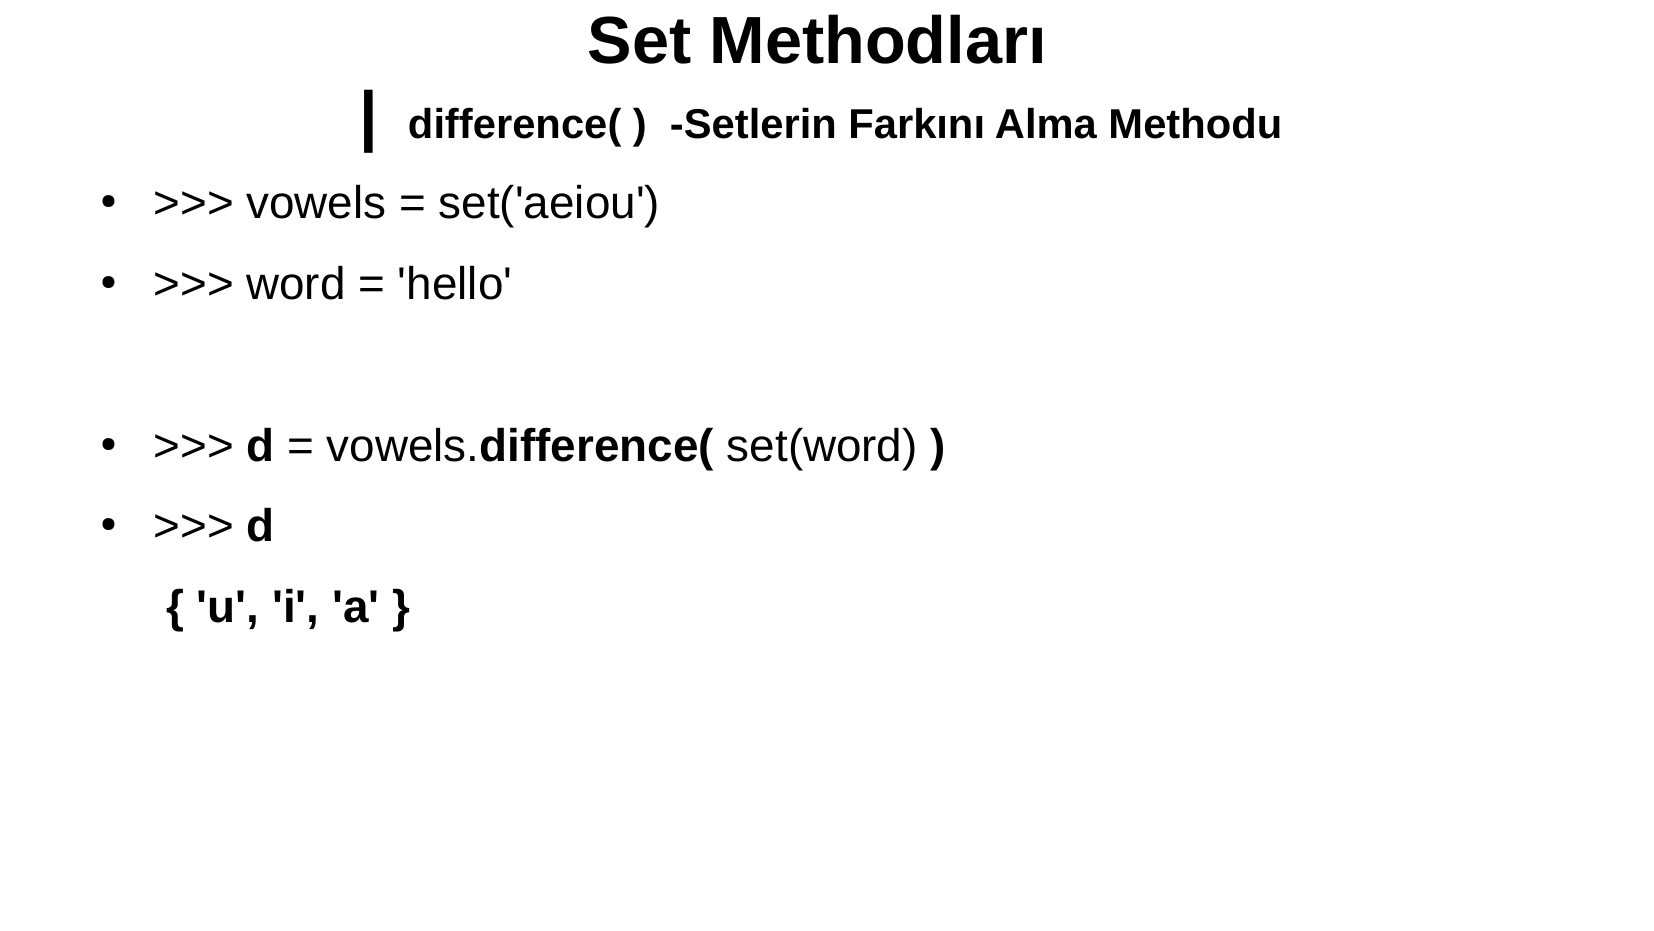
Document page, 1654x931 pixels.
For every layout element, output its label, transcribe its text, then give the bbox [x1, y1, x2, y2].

title Set Methodları | difference( ) -Setlerin Farkını Alma Methodu [82, 0, 1571, 156]
list >>> vowels = set('aeiou') >>> word = 'hello' >>> d = vowels.difference( set(word) ) >>> d { 'u', 'i', 'a' } [82, 177, 1571, 758]
